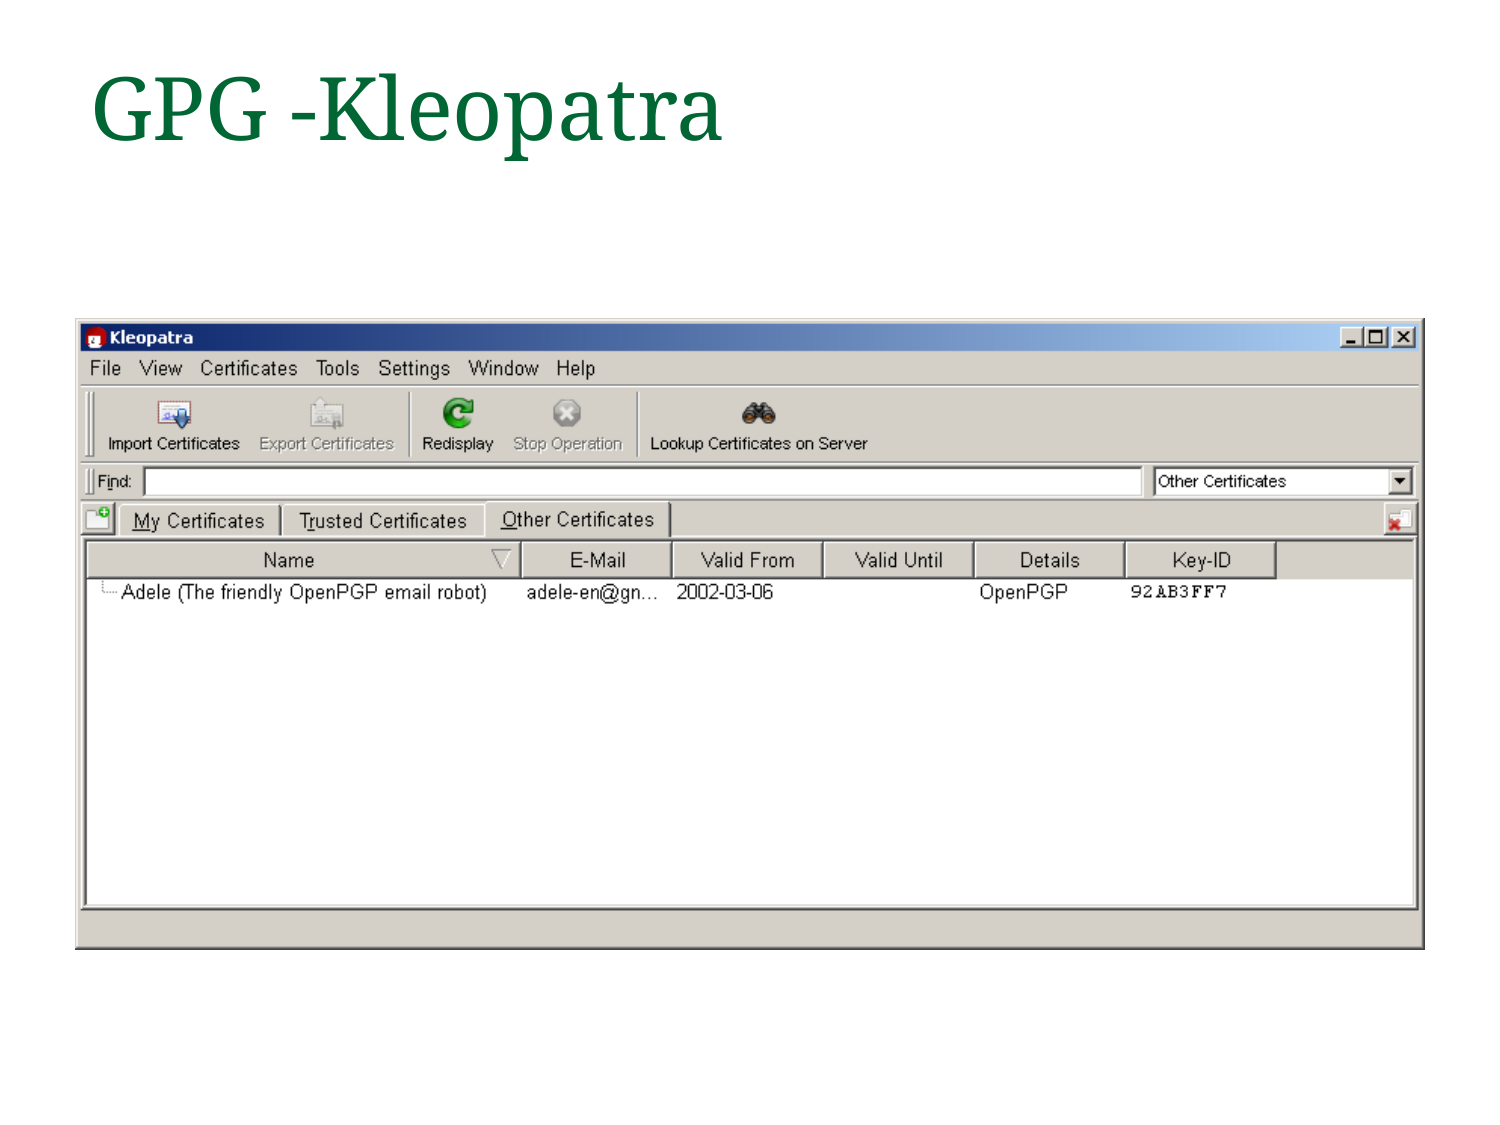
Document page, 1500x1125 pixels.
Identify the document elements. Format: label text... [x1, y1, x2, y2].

title GPG -Kleopatra [75, 45, 1425, 233]
picture [75, 318, 1425, 950]
